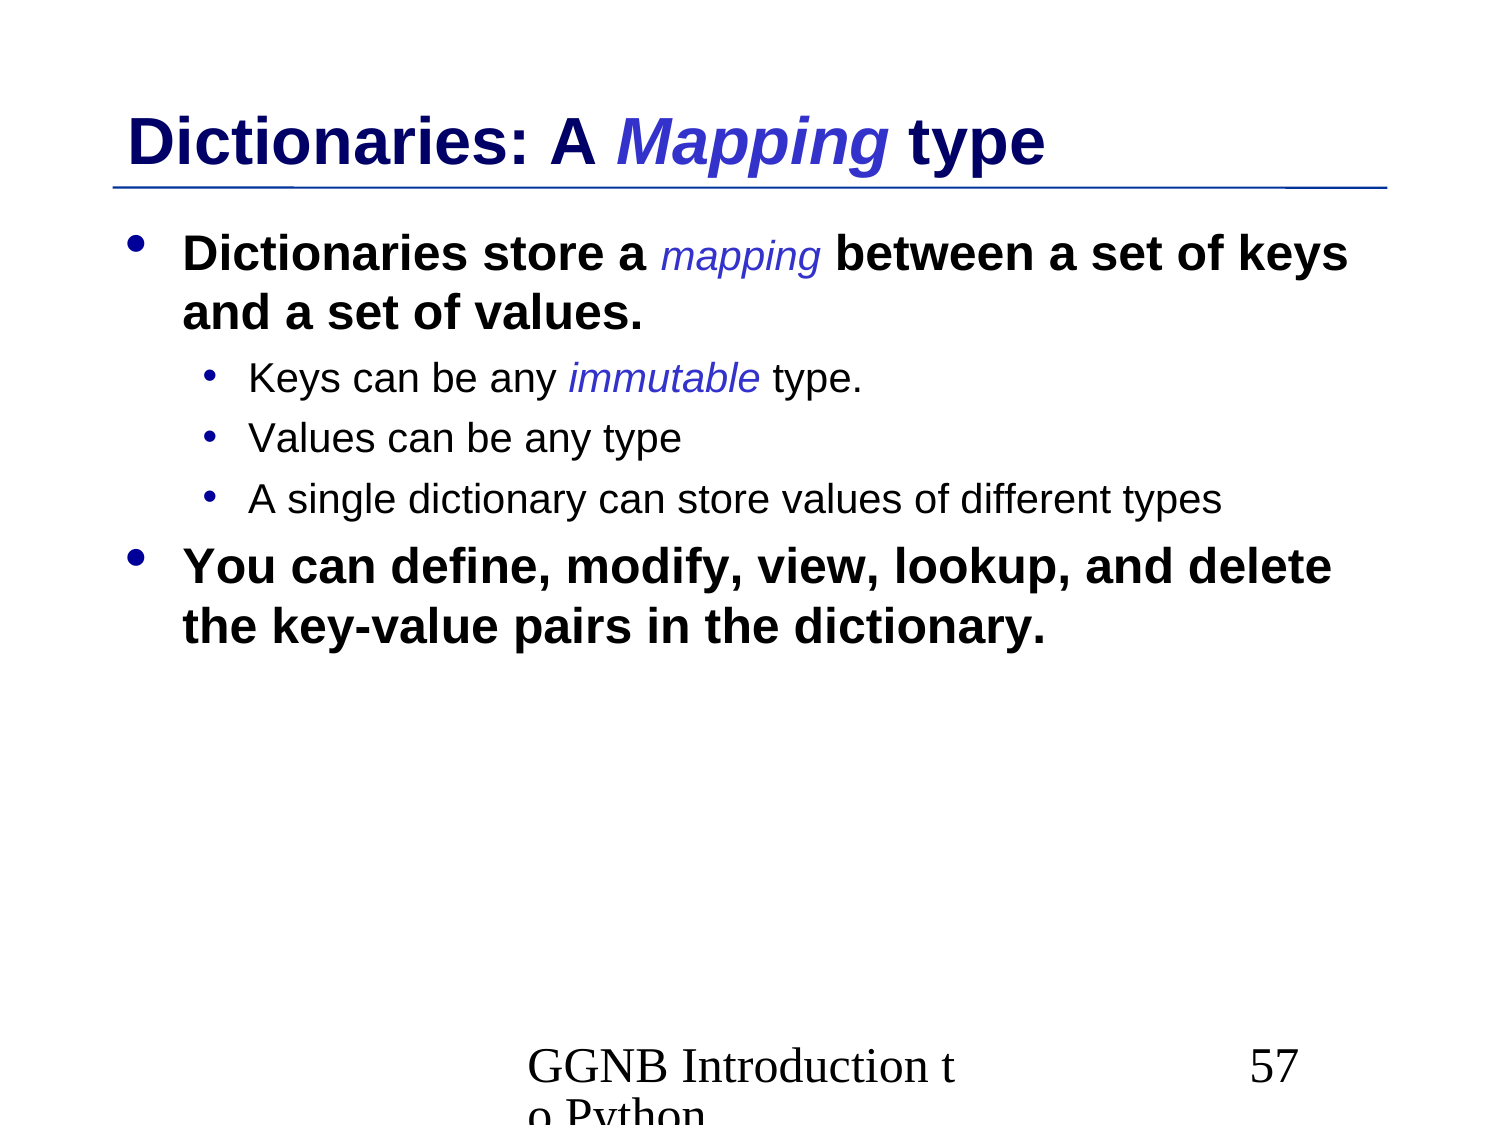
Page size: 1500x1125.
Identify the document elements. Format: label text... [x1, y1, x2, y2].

title Dictionaries: A Mapping type [112, 89, 1388, 185]
list Dictionaries store a mapping between a set of keys and a set of values. Keys can be any immutable type. Values can be any type A single dictionary can store values of different types You can define, modify, view, lookup, and delete the key-value pairs in the dictionary. [112, 212, 1388, 963]
